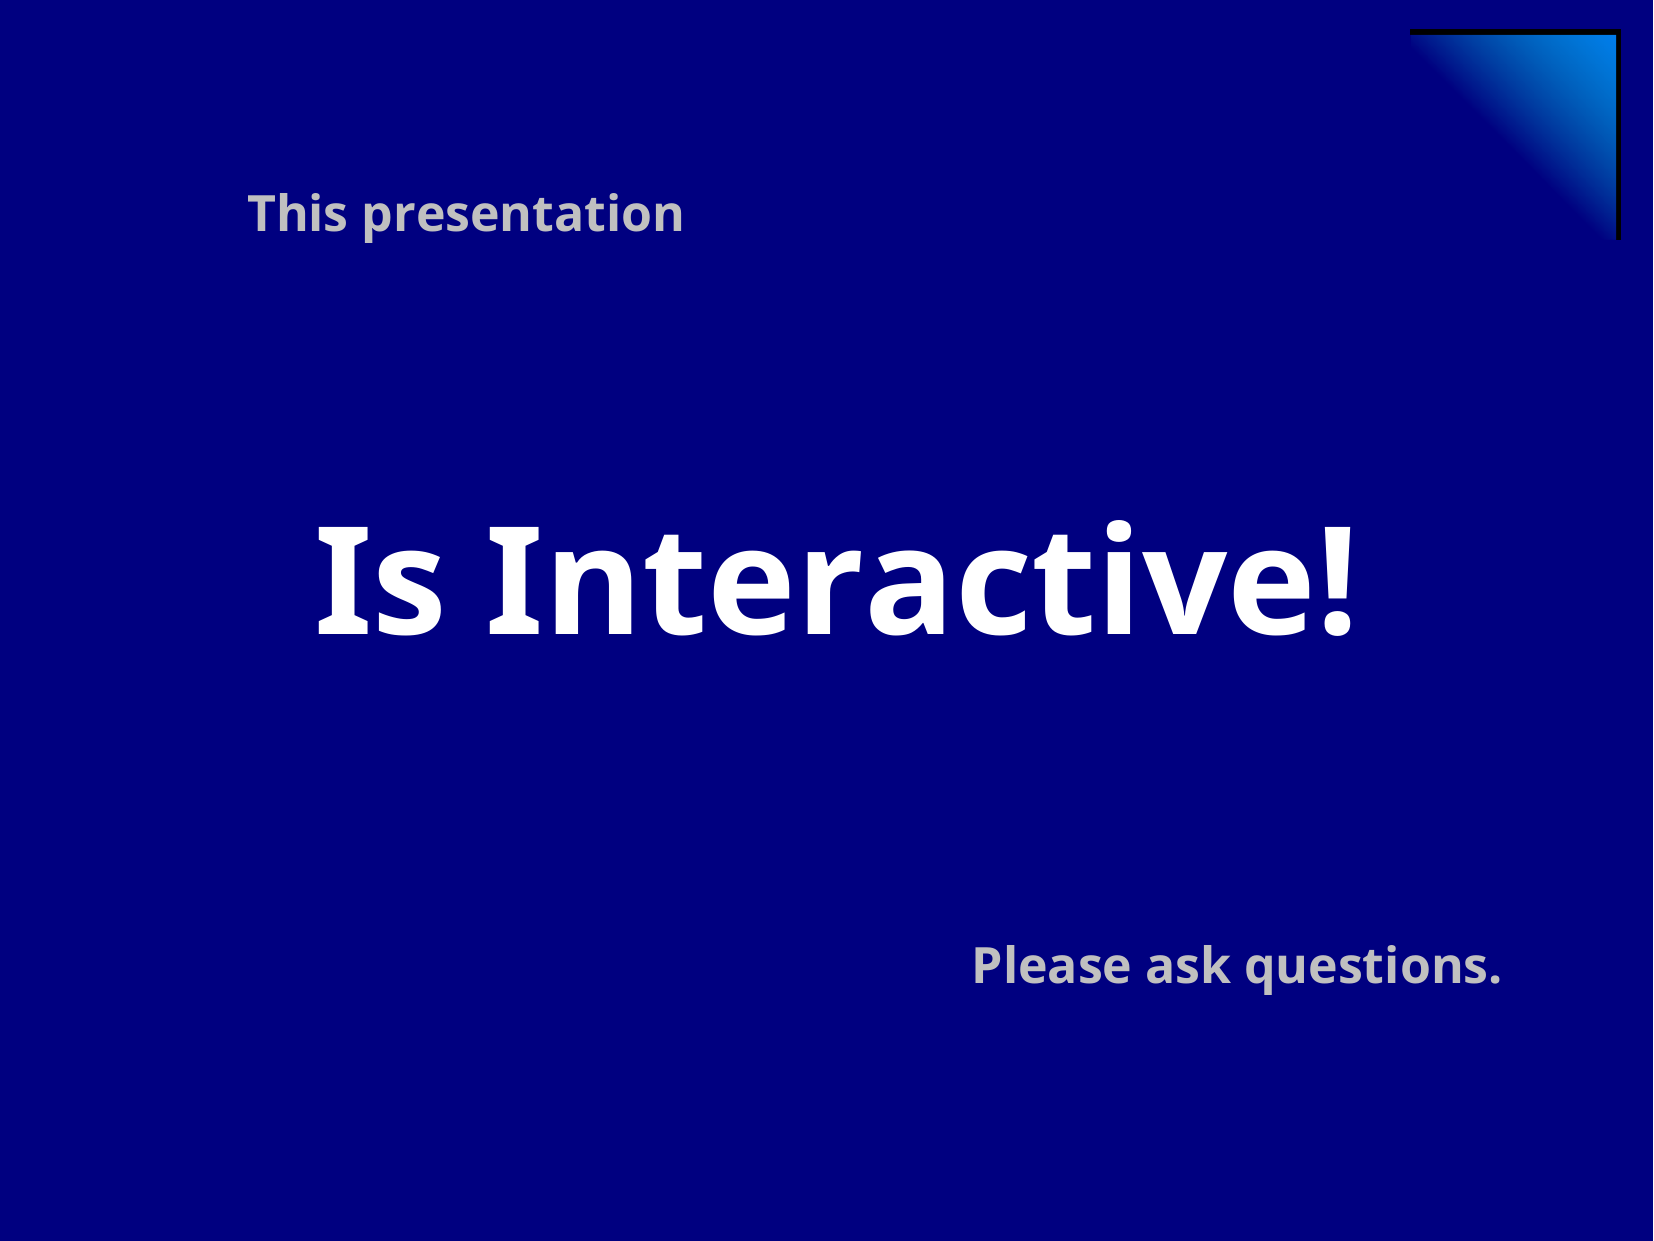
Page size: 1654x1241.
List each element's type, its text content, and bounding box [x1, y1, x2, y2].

picture [1410, 29, 1621, 241]
text_box Please ask questions. [915, 899, 1560, 1030]
text_box Is Interactive! [214, 479, 1460, 674]
text_box This presentation [247, 147, 782, 277]
